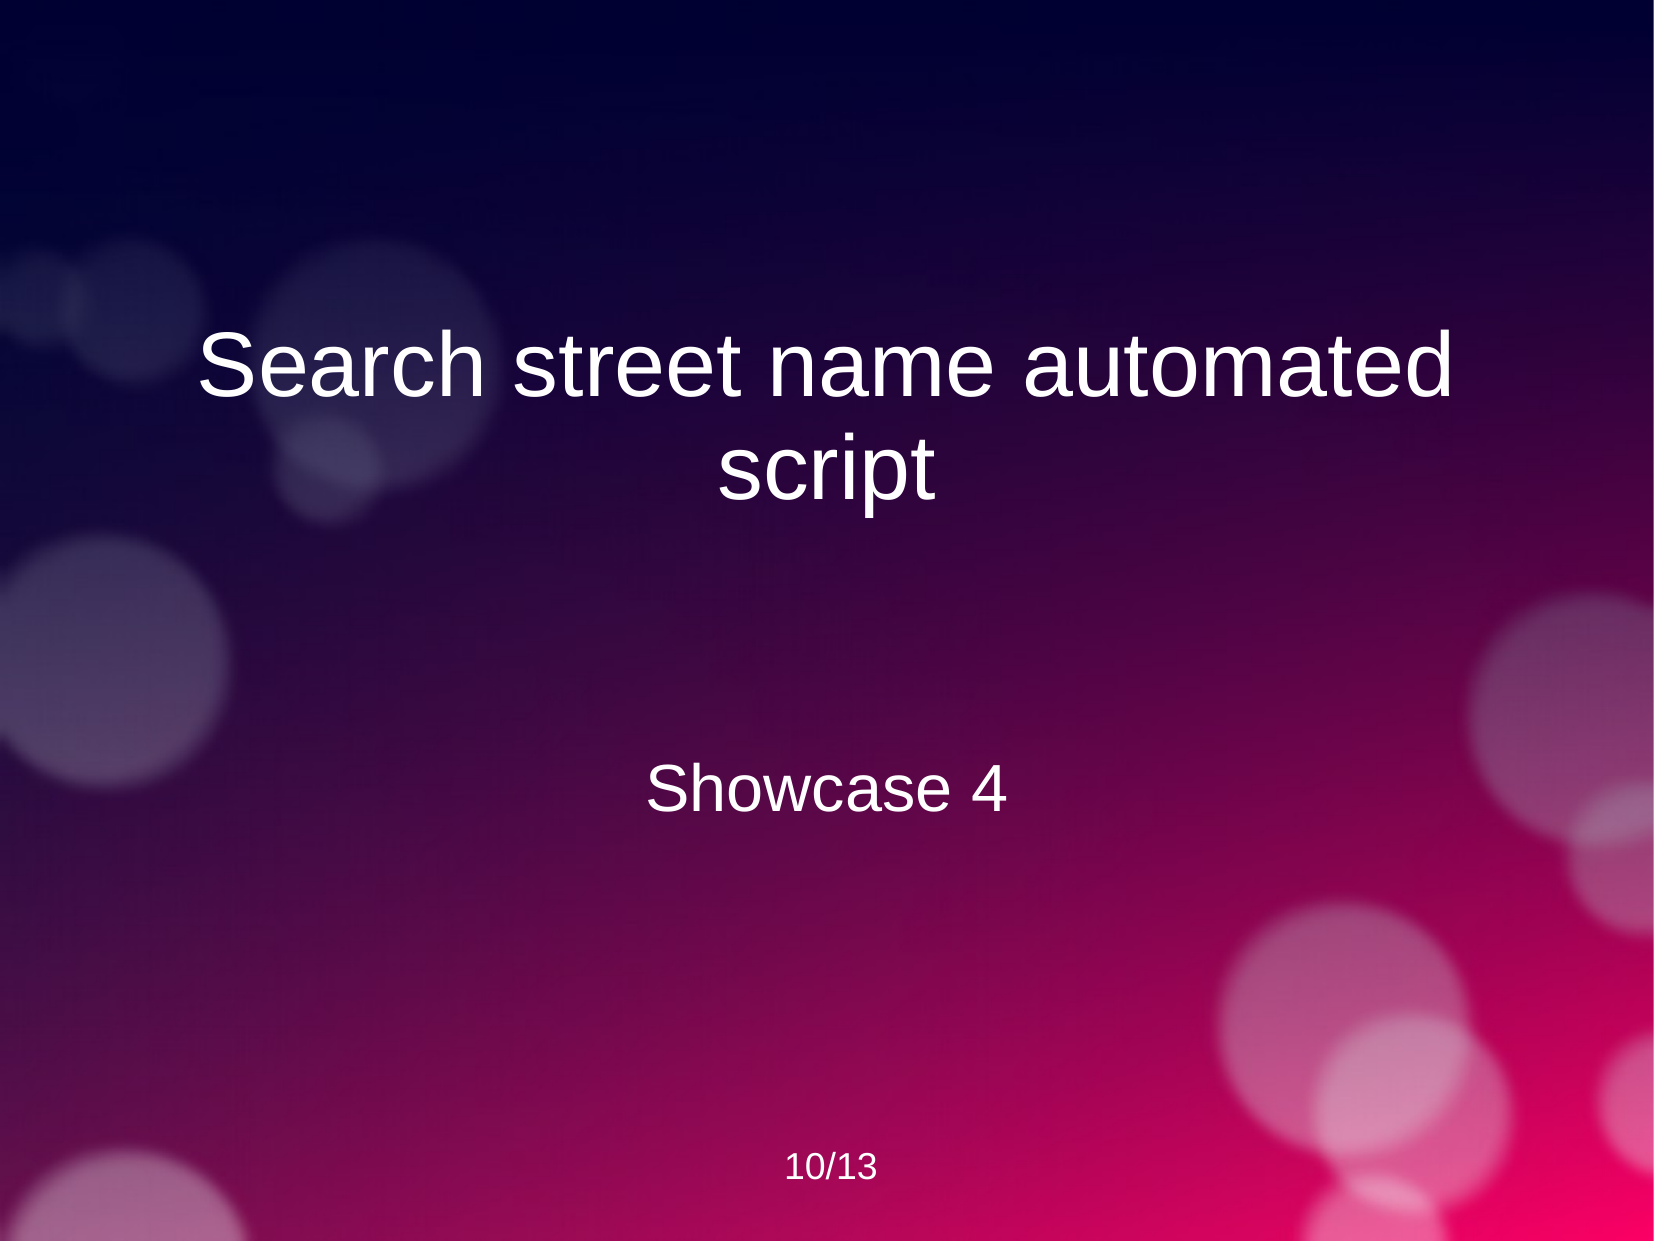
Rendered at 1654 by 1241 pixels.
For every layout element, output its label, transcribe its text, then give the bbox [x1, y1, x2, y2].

title Search street name automated script [82, 312, 1571, 520]
picture [0, 0, 1654, 1241]
text_box <number>/13 [516, 1137, 1146, 1208]
subtitle Showcase 4 [82, 566, 1571, 1010]
